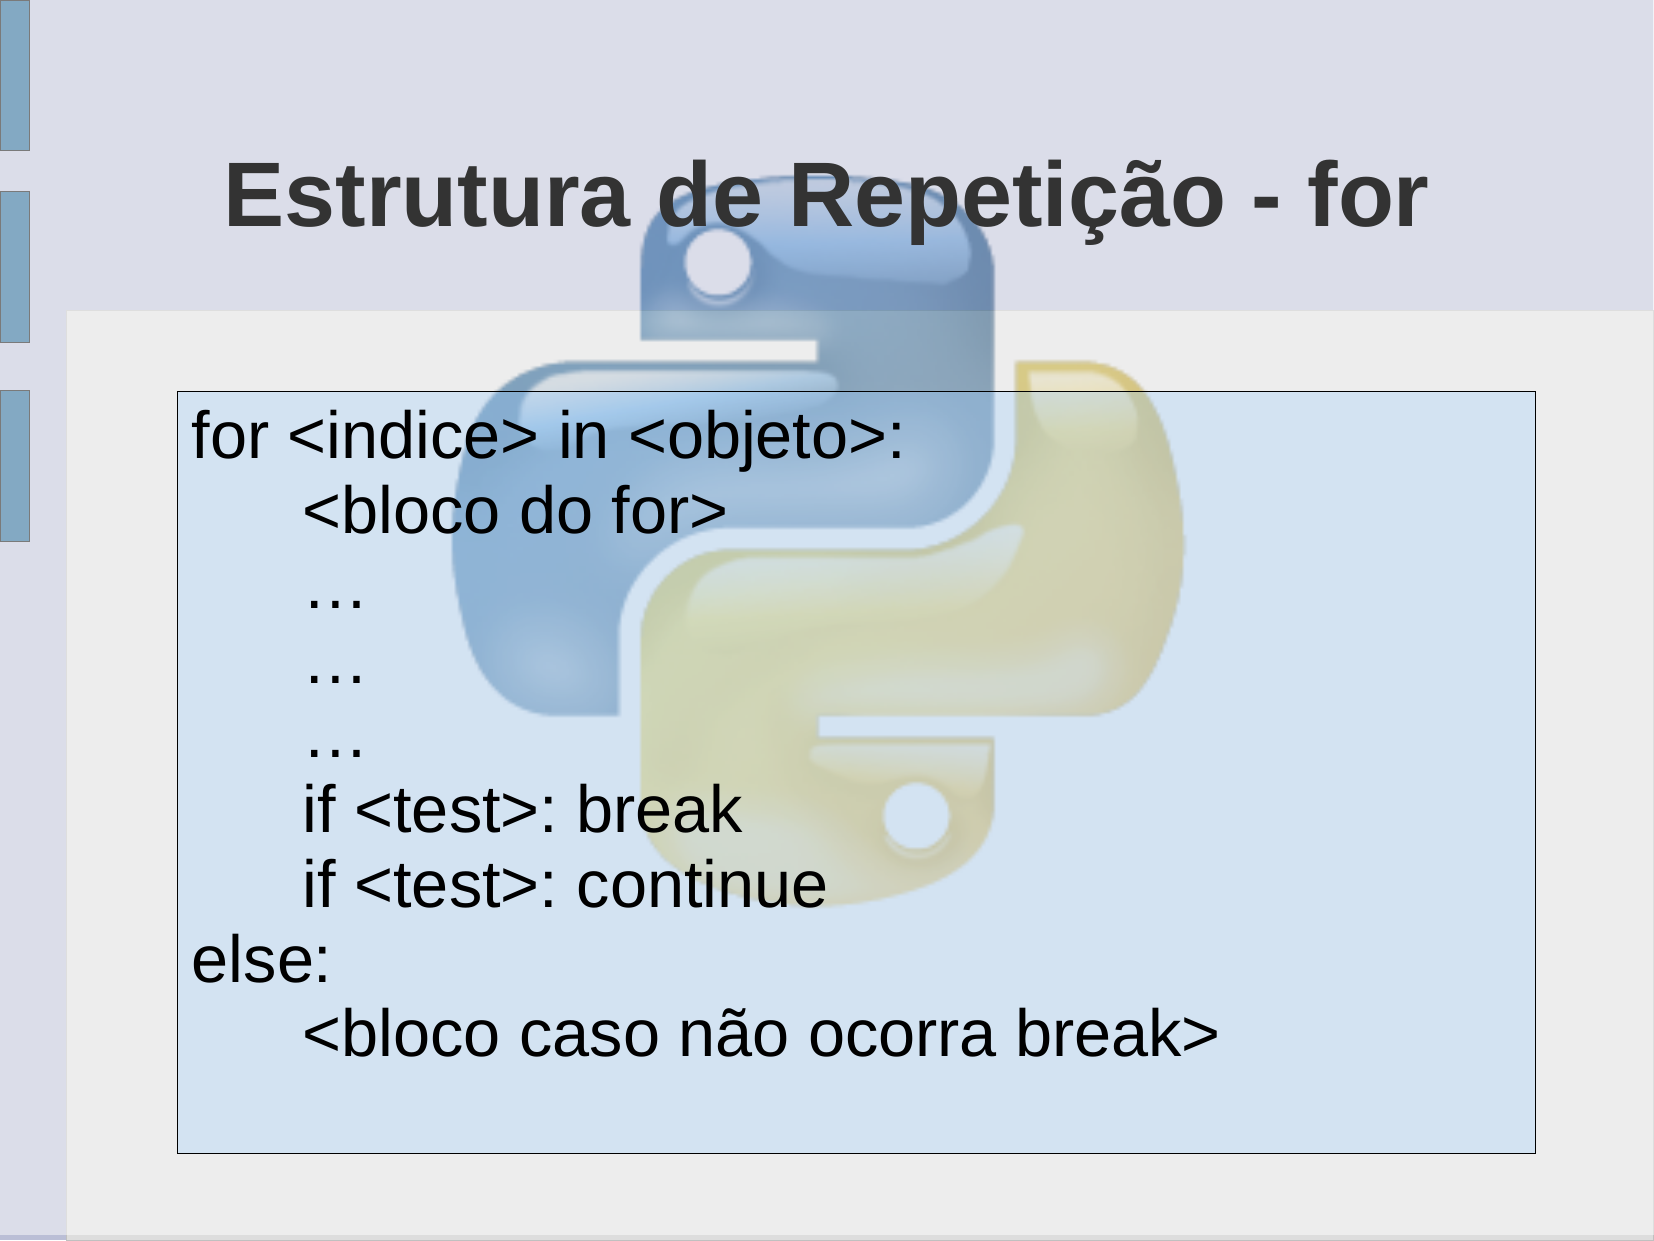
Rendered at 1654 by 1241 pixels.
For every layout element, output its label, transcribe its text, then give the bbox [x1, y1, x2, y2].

text_box for <indice> in <objeto>: <bloco do for> … … … if <test>: break if <test>: continue else: <bloco caso não ocorra break> [177, 391, 1536, 1154]
title Estrutura de Repetição - for [121, 91, 1534, 299]
picture [0, 0, 1654, 1235]
